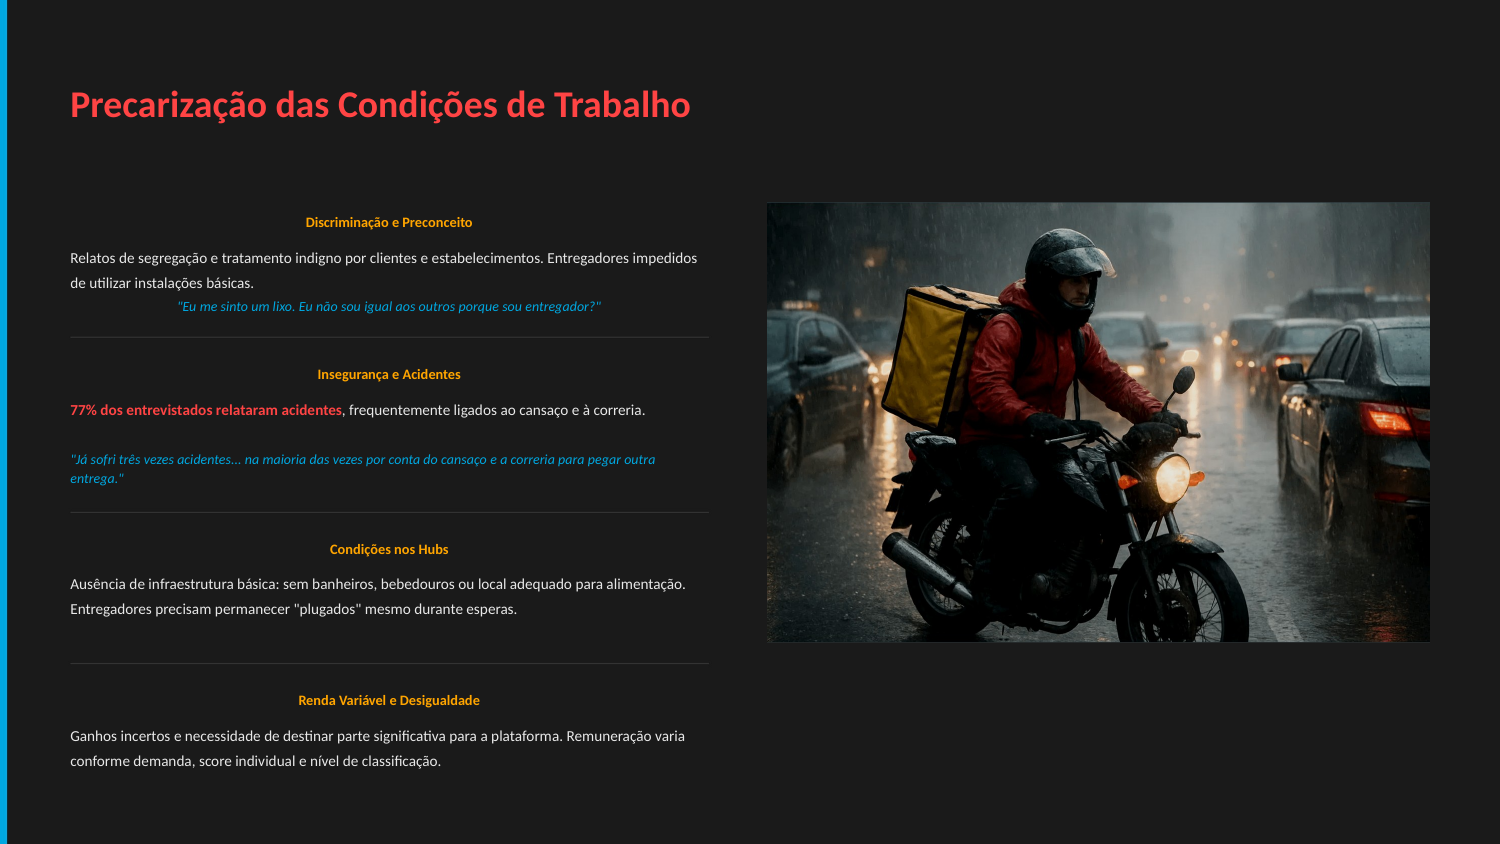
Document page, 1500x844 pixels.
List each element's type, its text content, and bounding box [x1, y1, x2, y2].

text_box Precarização das Condições de Trabalho [70, 75, 709, 126]
text_box "Já sofri três vezes acidentes... na maioria das vezes por conta do cansaço e a correria para pegar outra entrega." [70, 448, 709, 487]
text_box Discriminação e Preconceito [305, 211, 474, 231]
picture [7, 0, 1500, 844]
text_box Ganhos incertos e necessidade de destinar parte significativa para a plataforma. Remuneração varia conforme demanda, score individual e nível de classificação. [70, 718, 709, 770]
text_box Insegurança e Acidentes [317, 363, 462, 383]
text_box Condições nos Hubs [330, 538, 449, 558]
text_box 77% dos entrevistados relataram acidentes, frequentemente ligados ao cansaço e à correria. [70, 393, 709, 419]
text_box Relatos de segregação e tratamento indigno por clientes e estabelecimentos. Entregadores impedidos de utilizar instalações básicas. [70, 241, 709, 292]
text_box Ausência de infraestrutura básica: sem banheiros, bebedouros ou local adequado para alimentação. Entregadores precisam permanecer "plugados" mesmo durante esperas. [70, 567, 709, 618]
text_box "Eu me sinto um lixo. Eu não sou igual aos outros porque sou entregador?" [177, 295, 603, 314]
text_box Renda Variável e Desigualdade [298, 689, 481, 709]
